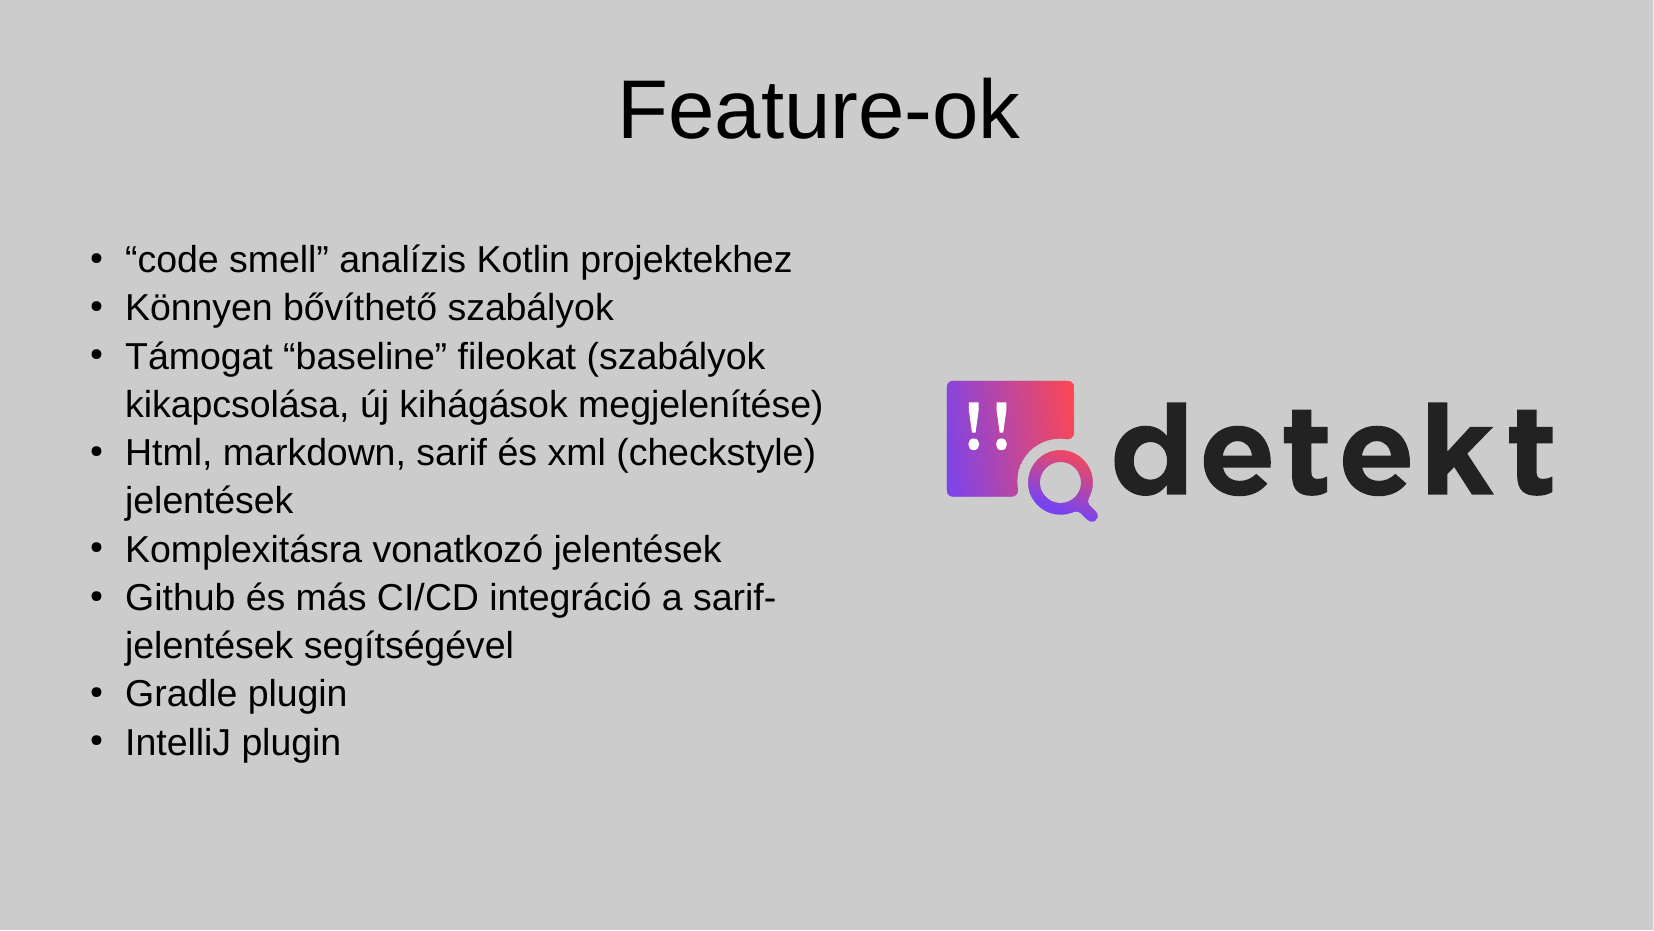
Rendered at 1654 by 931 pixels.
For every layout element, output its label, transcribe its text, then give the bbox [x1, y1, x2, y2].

text_box “code smell” analízis Kotlin projektekhez Könnyen bővíthető szabályok Támogat “baseline” fileokat (szabályok kikapcsolása, új kihágások megjelenítése) Html, markdown, sarif és xml (checkstyle) jelentések Komplexitásra vonatkozó jelentések Github és más CI/CD integráció a sarif-jelentések segítségével Gradle plugin IntelliJ plugin [75, 225, 901, 863]
picture [945, 379, 1554, 525]
title Feature-ok [75, 32, 1564, 188]
